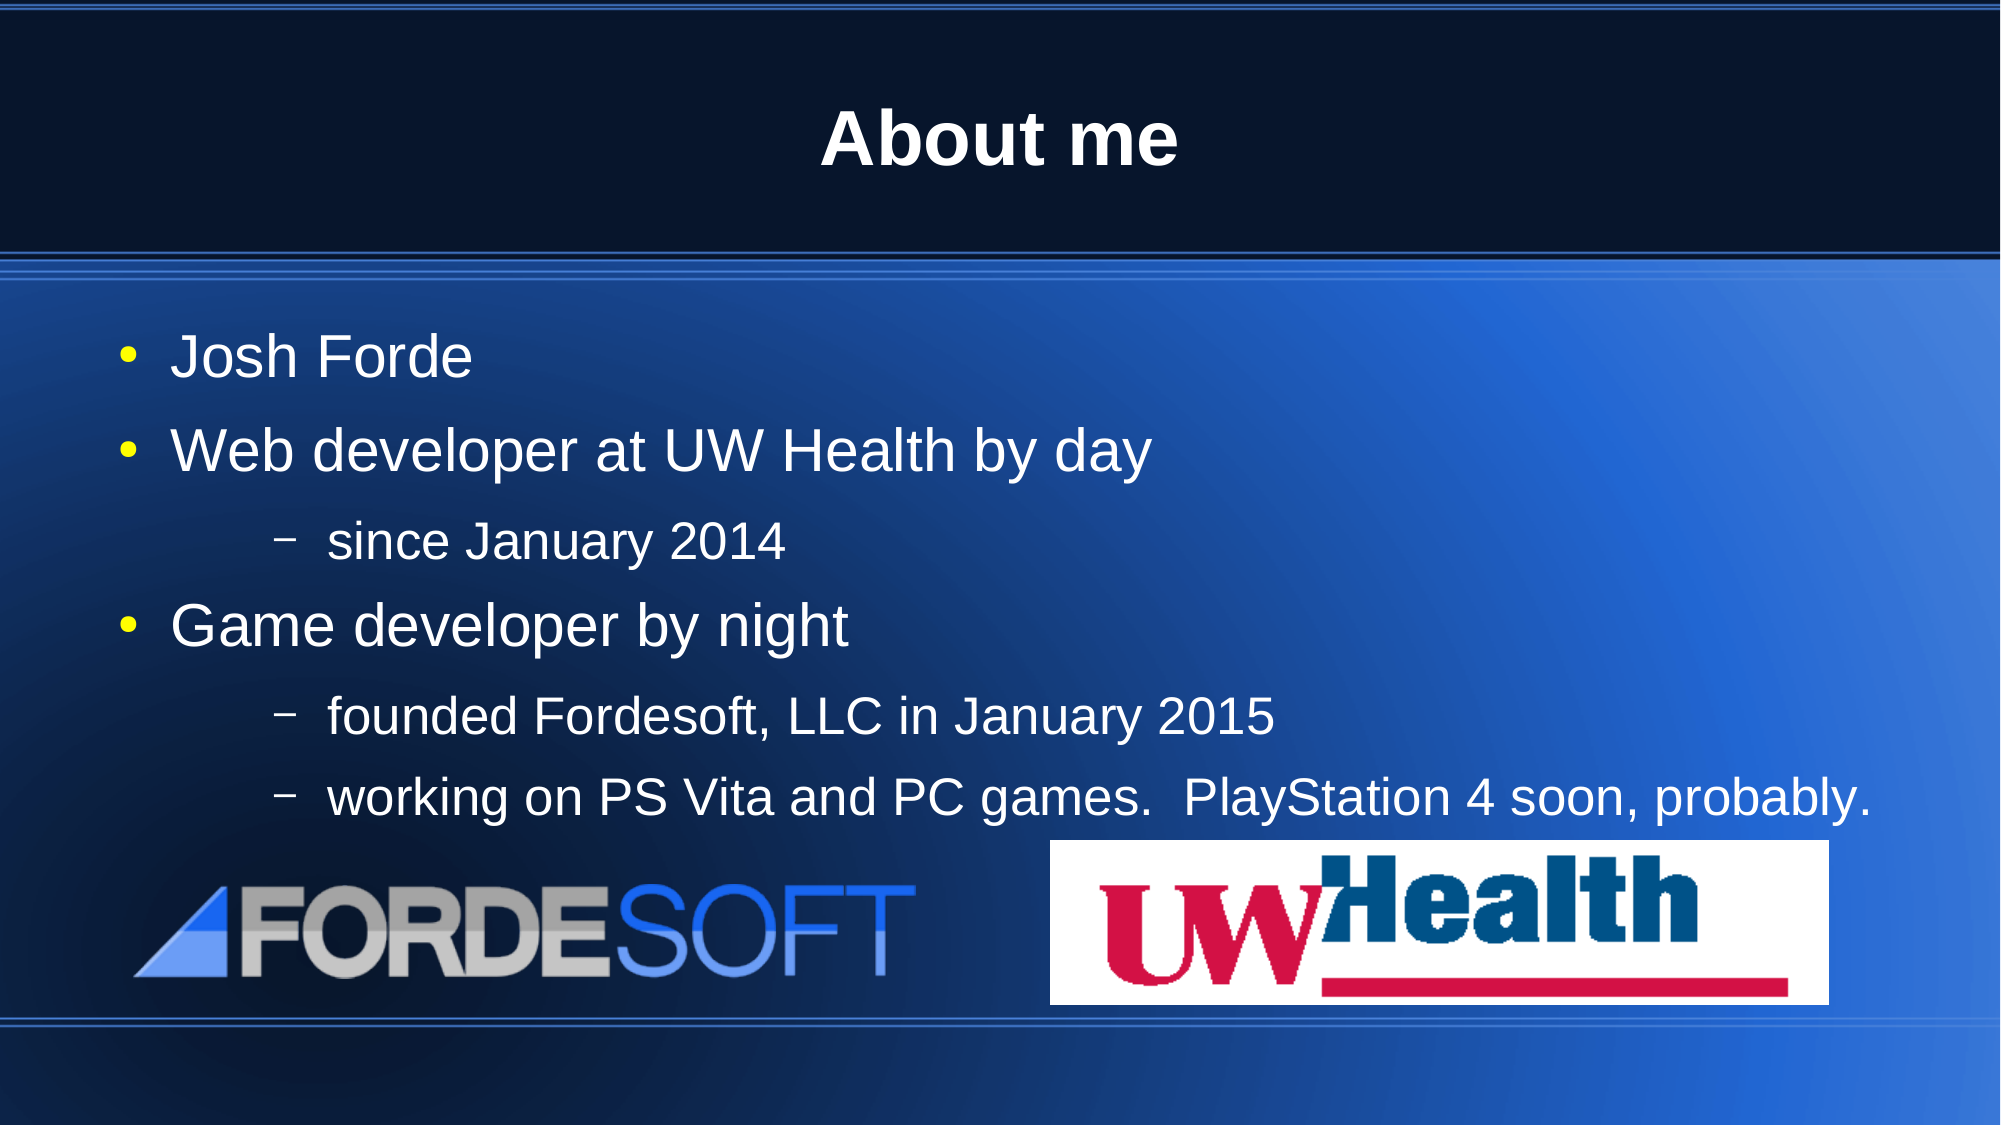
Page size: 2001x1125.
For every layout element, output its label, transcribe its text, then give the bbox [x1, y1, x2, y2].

picture [0, 0, 2001, 1125]
title About me [99, 44, 1900, 233]
list Josh Forde Web developer at UW Health by day since January 2014 Game developer by night founded Fordesoft, LLC in January 2015 working on PS Vita and PC games. PlayStation 4 soon, probably. [99, 322, 1900, 959]
